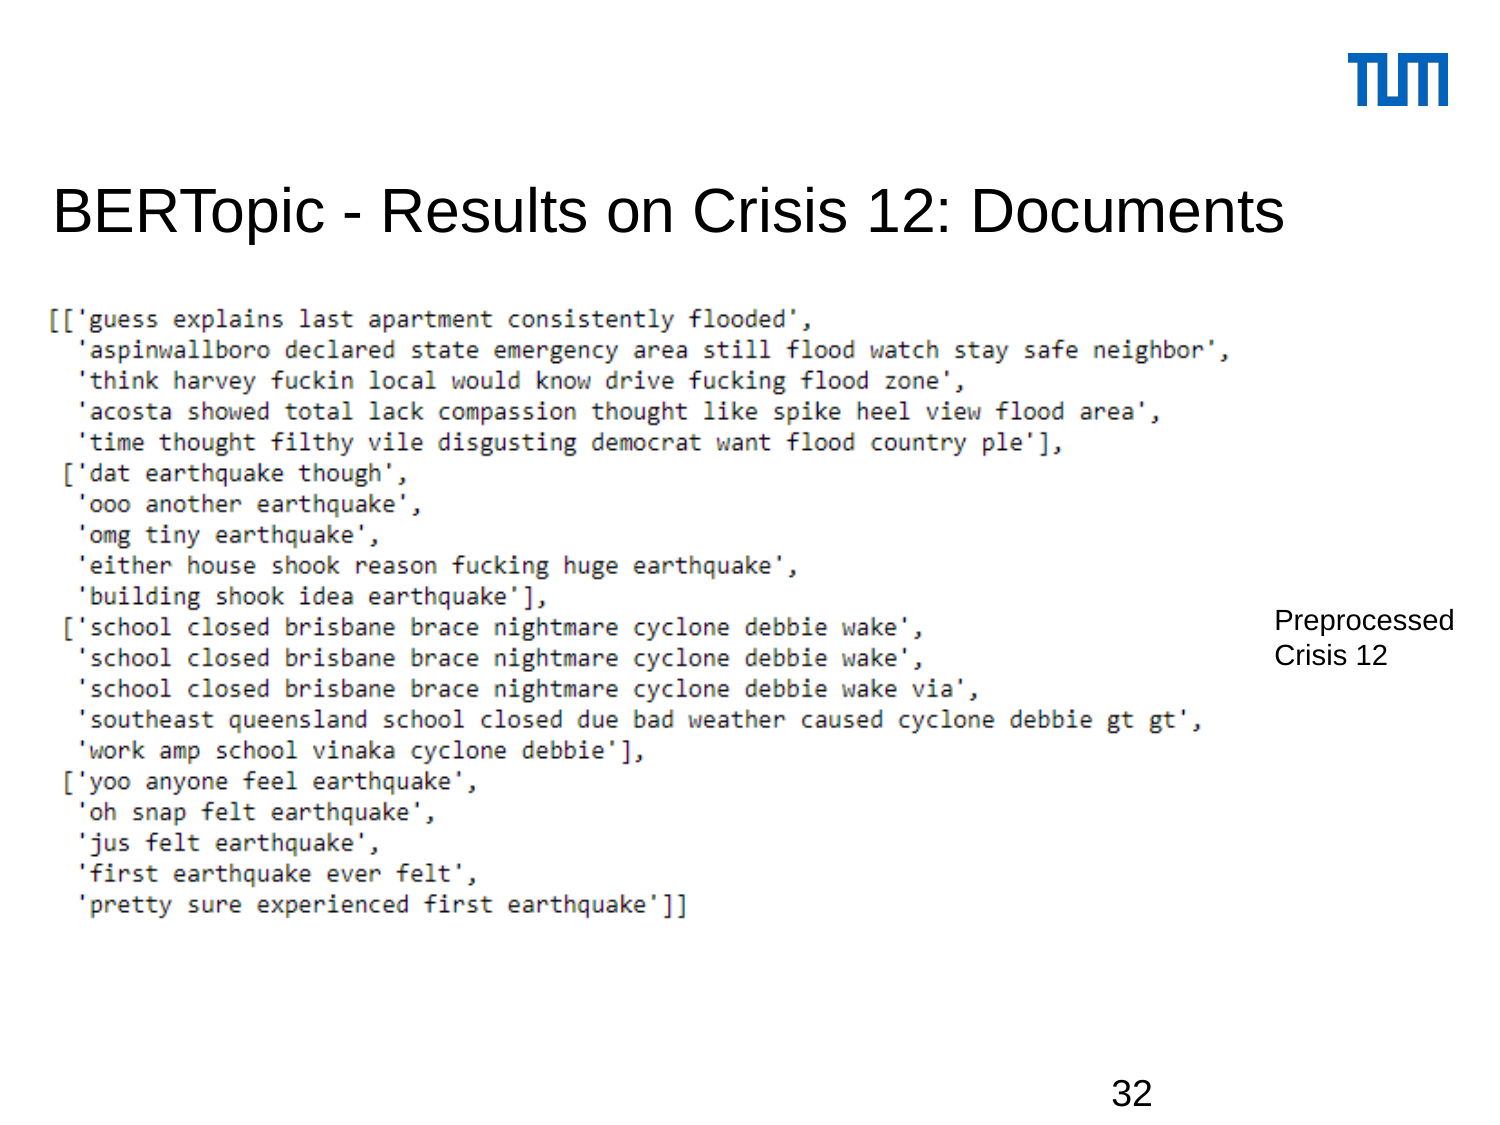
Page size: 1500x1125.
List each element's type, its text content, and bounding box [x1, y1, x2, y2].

picture [44, 304, 1250, 922]
picture [1348, 53, 1448, 106]
text_box BERTopic - Results on Crisis 12: Documents [52, 165, 1449, 233]
text_box Preprocessed Crisis 12 [1259, 585, 1475, 686]
text_box <number> [1111, 1061, 1448, 1122]
